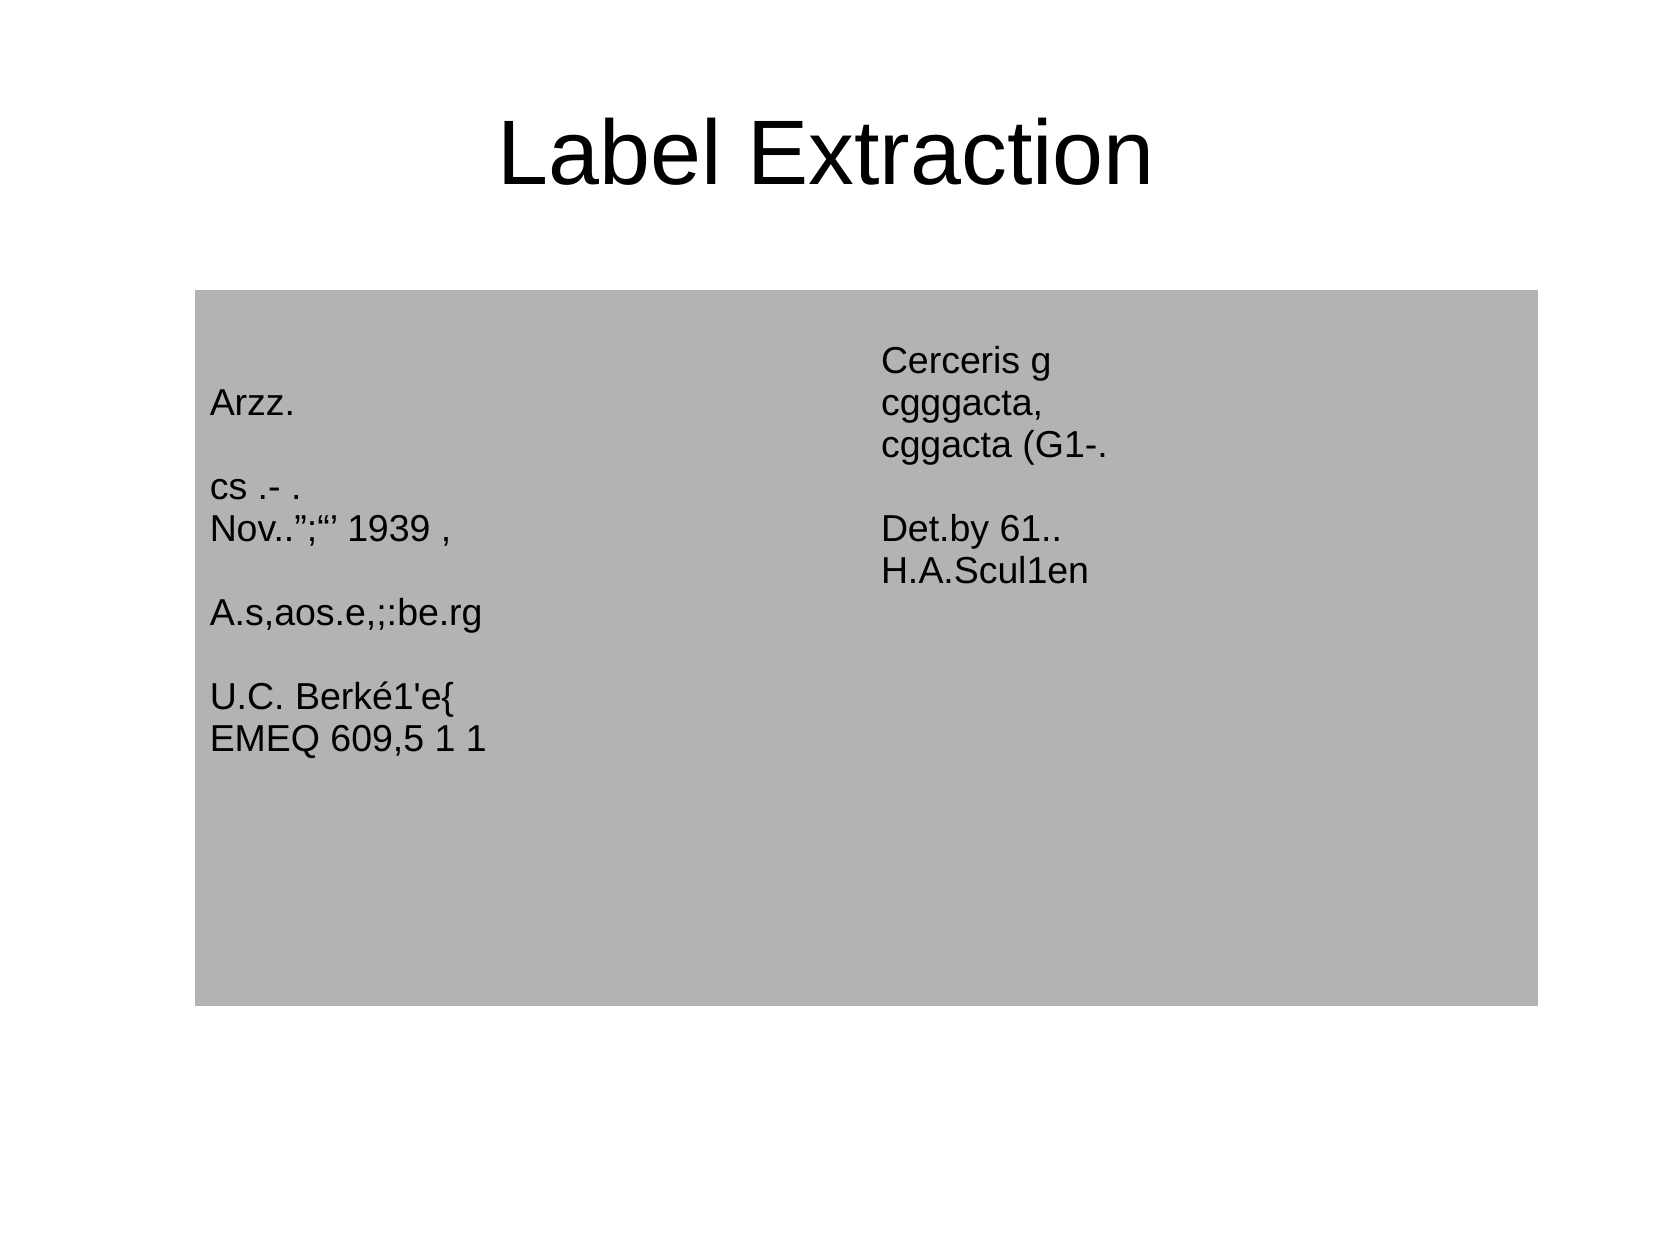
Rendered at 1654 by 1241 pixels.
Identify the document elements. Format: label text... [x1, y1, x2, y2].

title Label Extraction [82, 49, 1571, 257]
table_header Cerceris g cgggacta, cggacta (G1-. Det.by 61.. H.A.Scul1en [866, 290, 1538, 1006]
table_header Arzz. cs .- . Nov..”;“’ 1939 , A.s,aos.e,;:be.rg U.C. Berké1'e{ EMEQ 609,5 1 1 [195, 290, 866, 1006]
